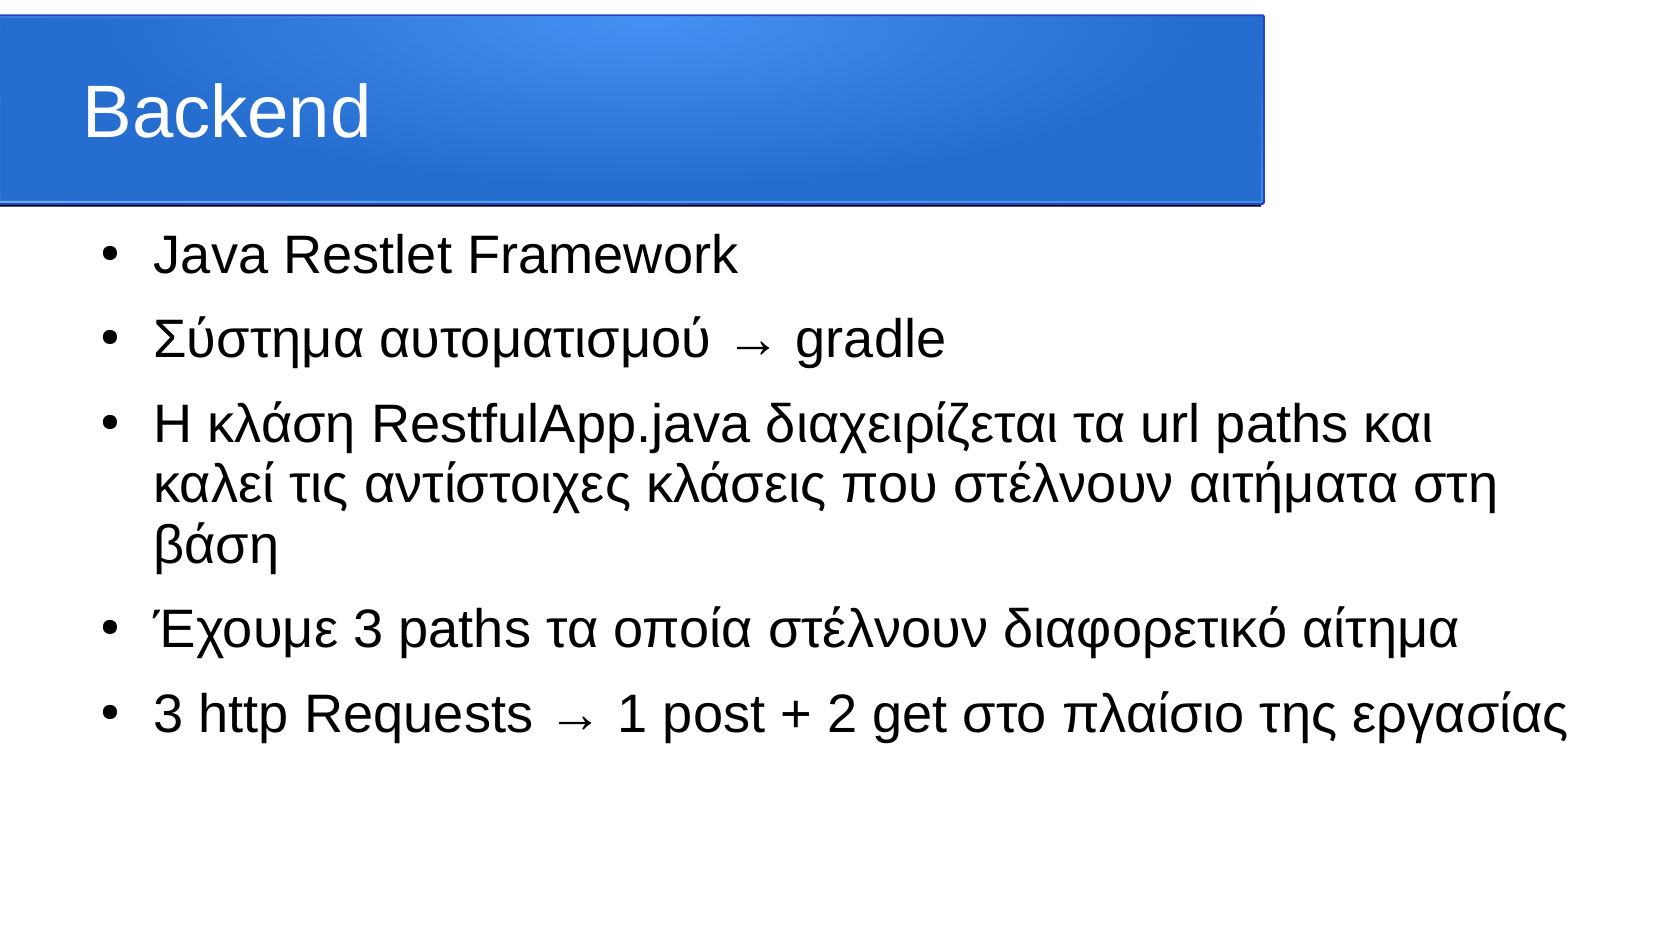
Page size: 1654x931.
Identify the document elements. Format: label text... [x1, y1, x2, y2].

title Backend [82, 35, 1235, 189]
list Java Restlet Framework Σύστημα αυτοματισμού → gradle H κλάση RestfulApp.java διαχειρίζεται τα url paths και καλεί τις αντίστοιχες κλάσεις που στέλνουν αιτήματα στη βάση Έχουμε 3 paths τα οποία στέλνουν διαφορετικό αίτημα 3 http Requests → 1 post + 2 get στο πλαίσιο της εργασίας [82, 224, 1571, 764]
